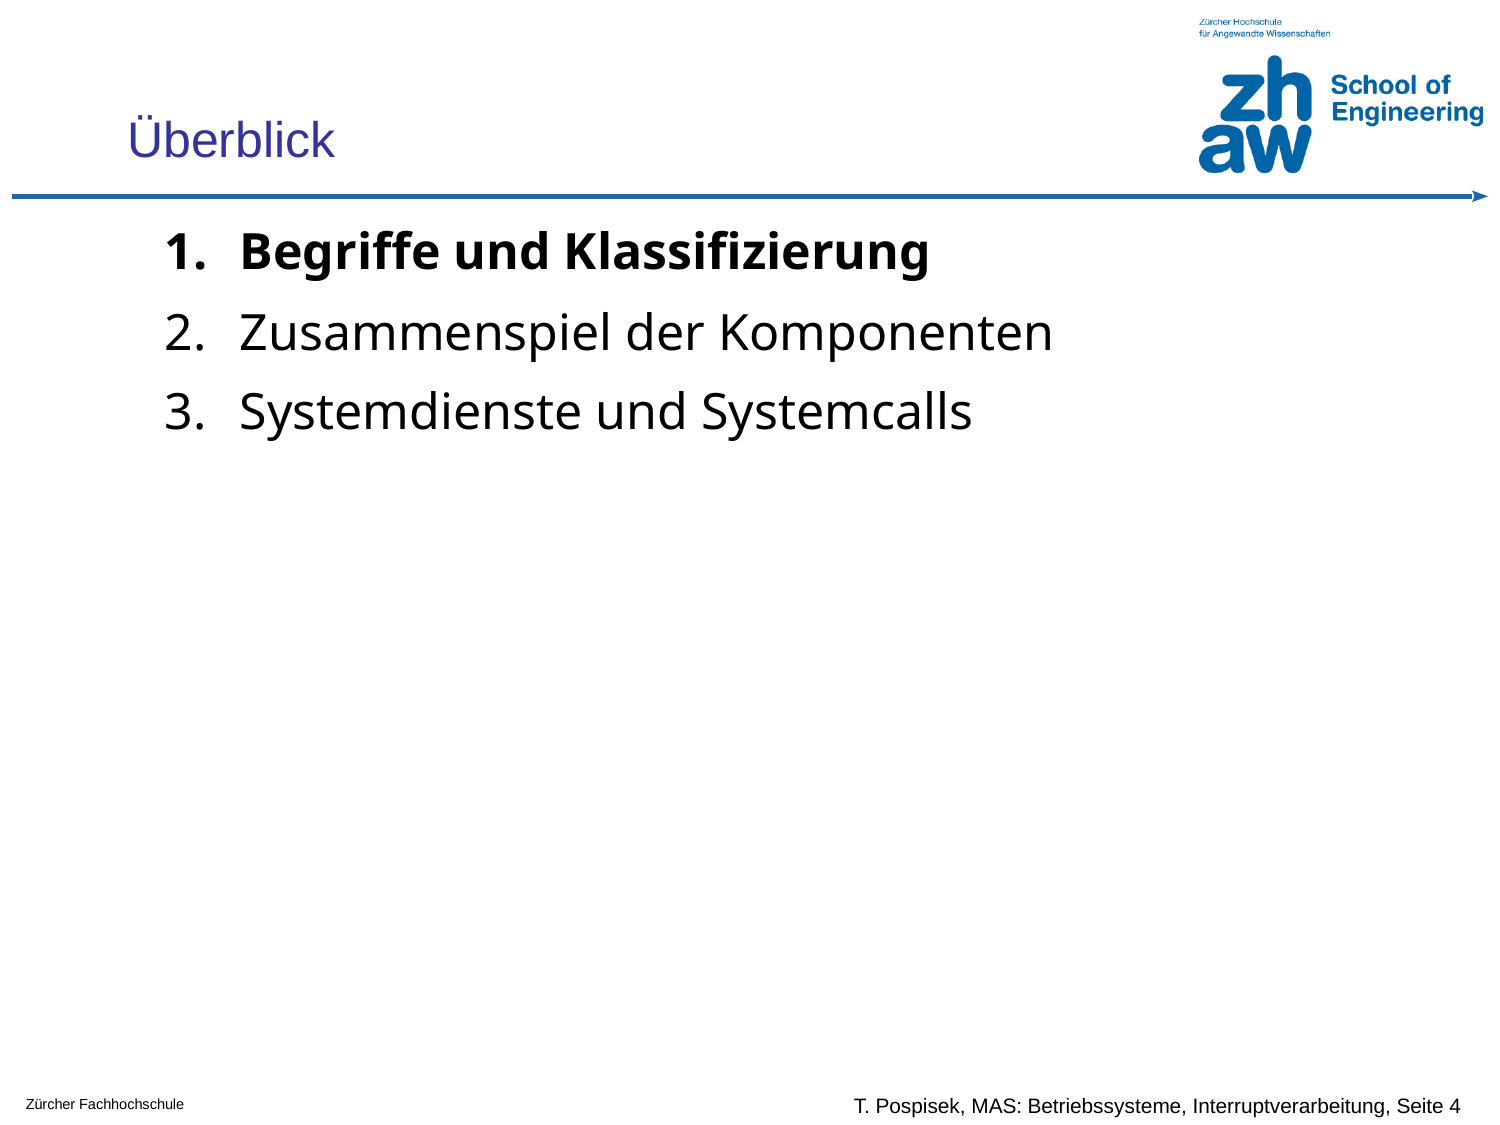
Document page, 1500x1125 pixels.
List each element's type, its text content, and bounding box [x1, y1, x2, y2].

text_box Begriffe und Klassifizierung Zusammenspiel der Komponenten Systemdienste und Systemcalls [149, 212, 1363, 988]
title Überblick [112, 50, 1391, 175]
picture [1199, 19, 1483, 173]
